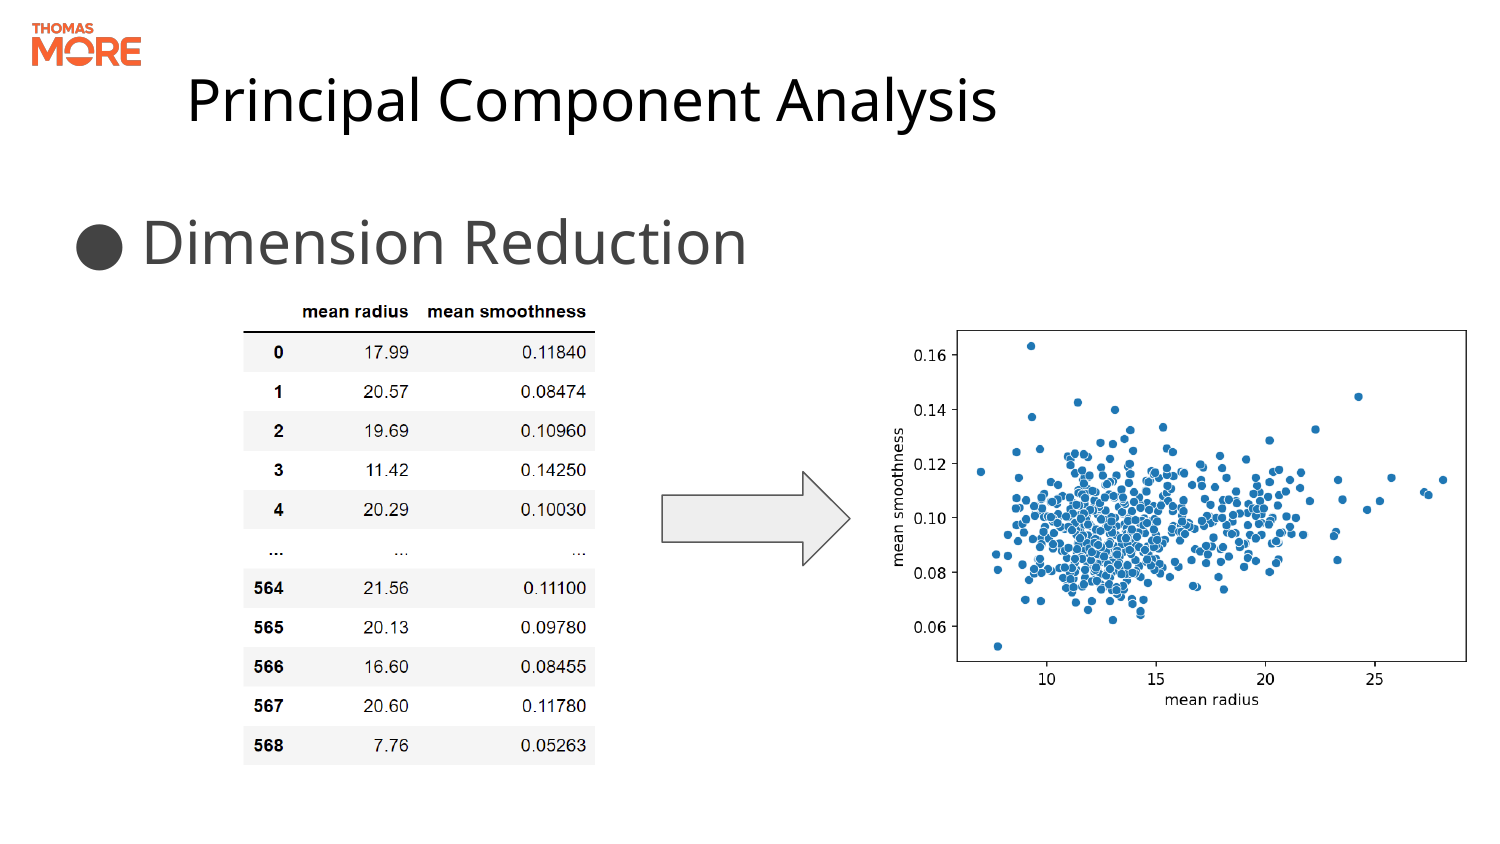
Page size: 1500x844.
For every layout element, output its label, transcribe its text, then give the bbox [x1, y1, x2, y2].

text_box [662, 471, 850, 566]
picture [22, 13, 151, 76]
title Principal Component Analysis [171, 48, 1449, 143]
picture [881, 320, 1476, 718]
list Dimension Reduction [51, 189, 1476, 750]
picture [237, 287, 604, 770]
